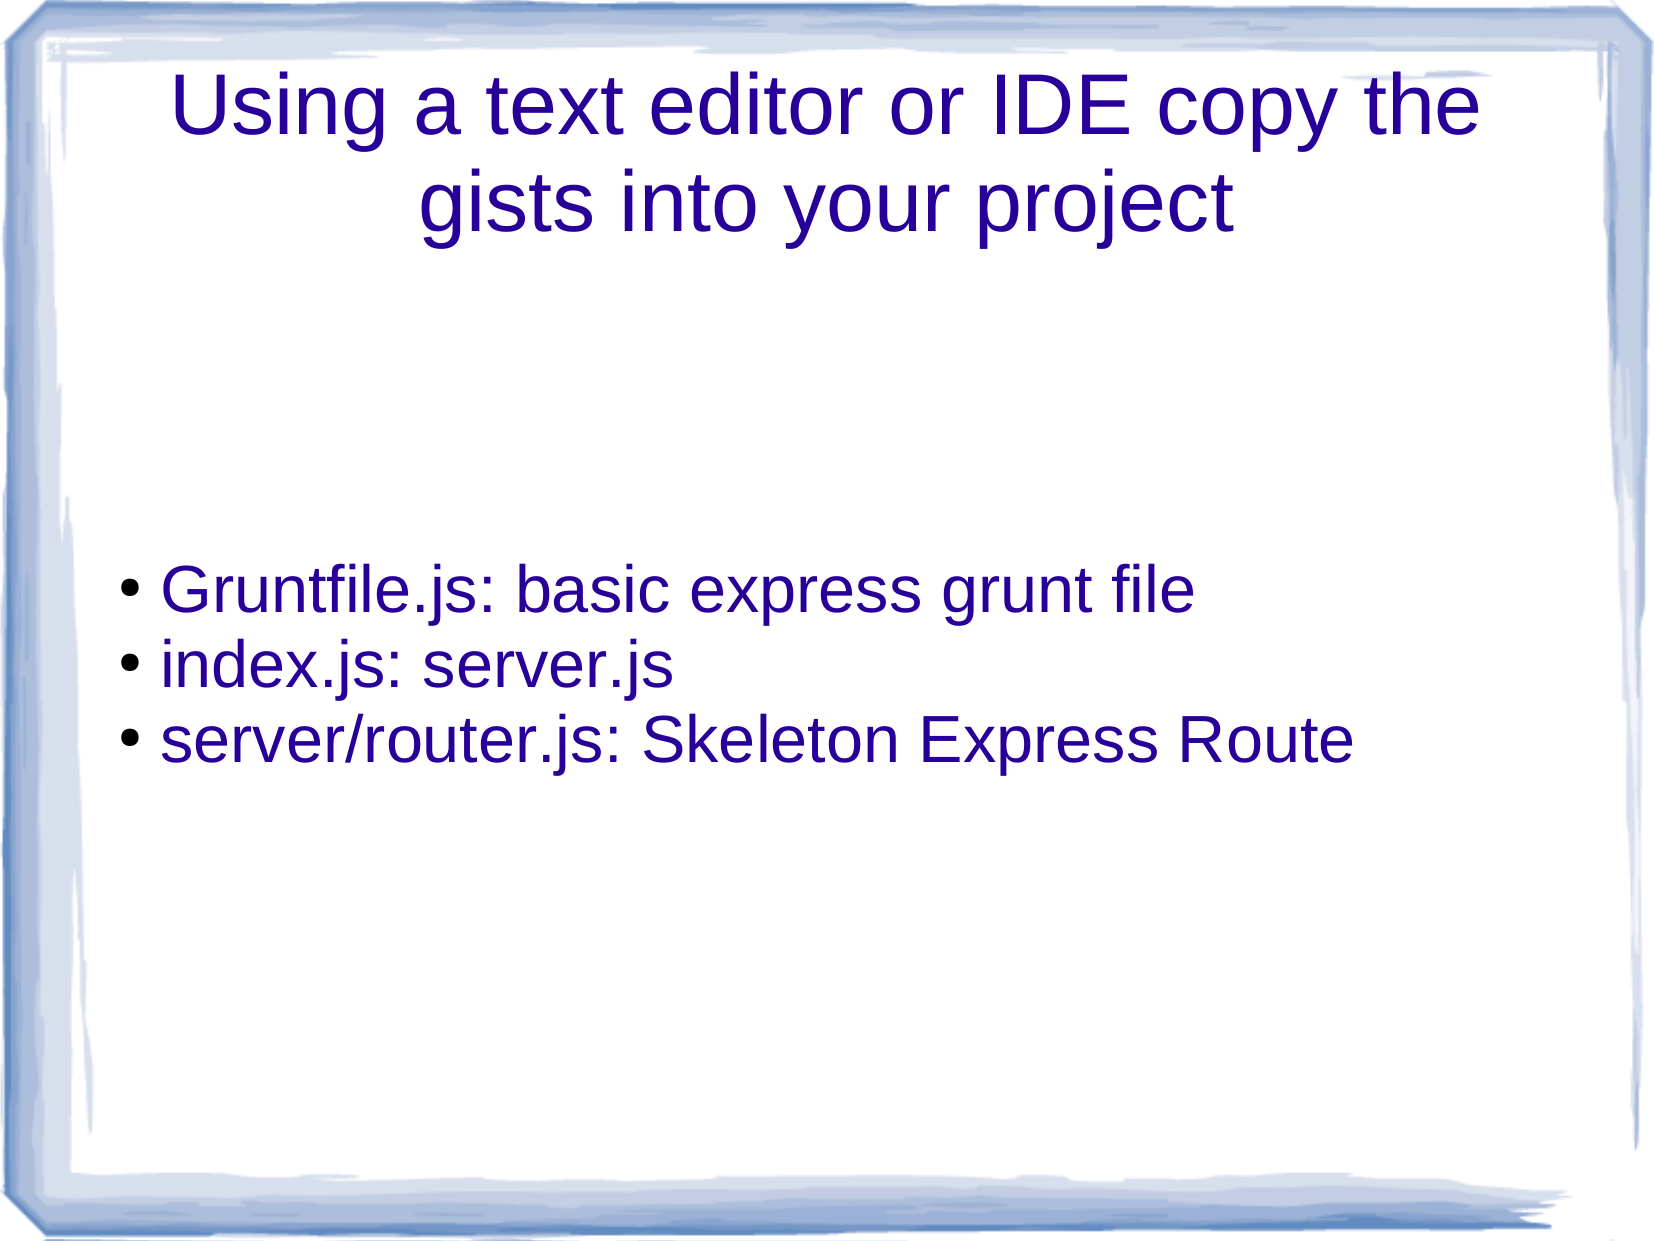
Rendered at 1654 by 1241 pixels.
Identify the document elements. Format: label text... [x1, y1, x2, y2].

subtitle Gruntfile.js: basic express grunt file index.js: server.js server/router.js: Skeleton Express Route [118, 324, 1571, 1004]
title Using a text editor or IDE copy the gists into your project [82, 49, 1571, 257]
picture [0, 0, 1654, 1241]
